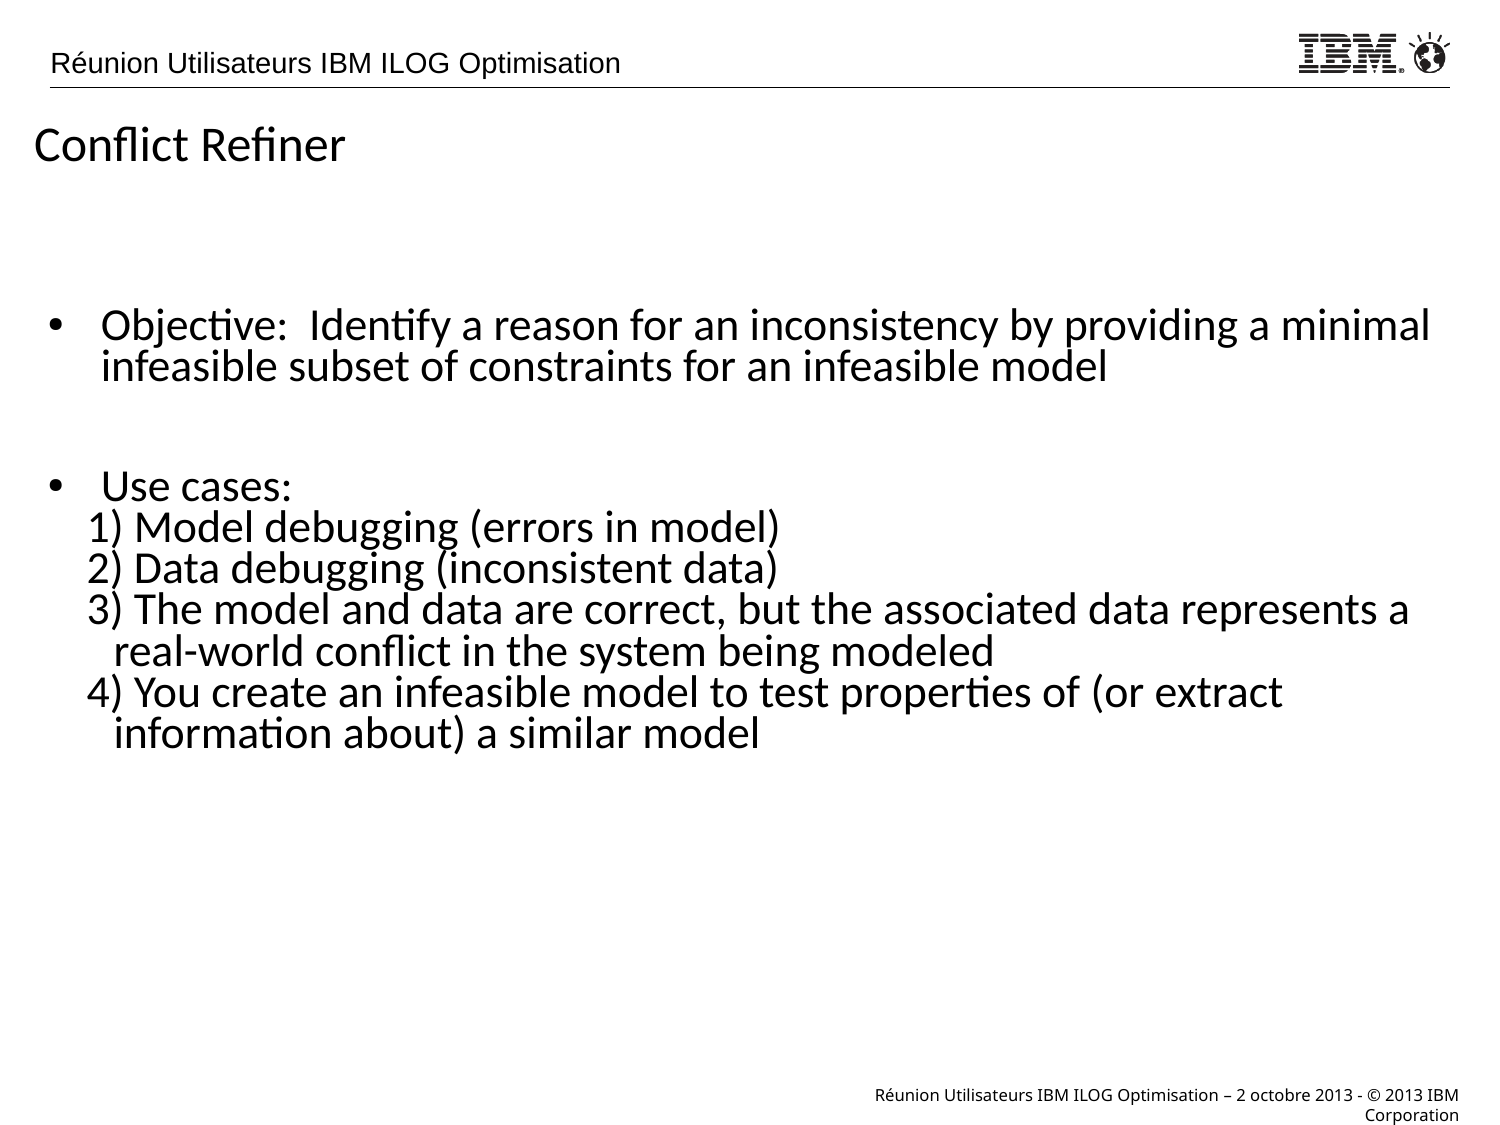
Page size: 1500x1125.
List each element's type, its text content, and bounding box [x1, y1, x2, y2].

picture [1299, 32, 1450, 73]
title Conflict Refiner [34, 95, 1450, 201]
list Objective: Identify a reason for an inconsistency by providing a minimal infeasible subset of constraints for an infeasible model Use cases: Model debugging (errors in model) Data debugging (inconsistent data) The model and data are correct, but the associated data represents a real-world conflict in the system being modeled You create an infeasible model to test properties of (or extract information about) a similar model [29, 307, 1455, 1044]
